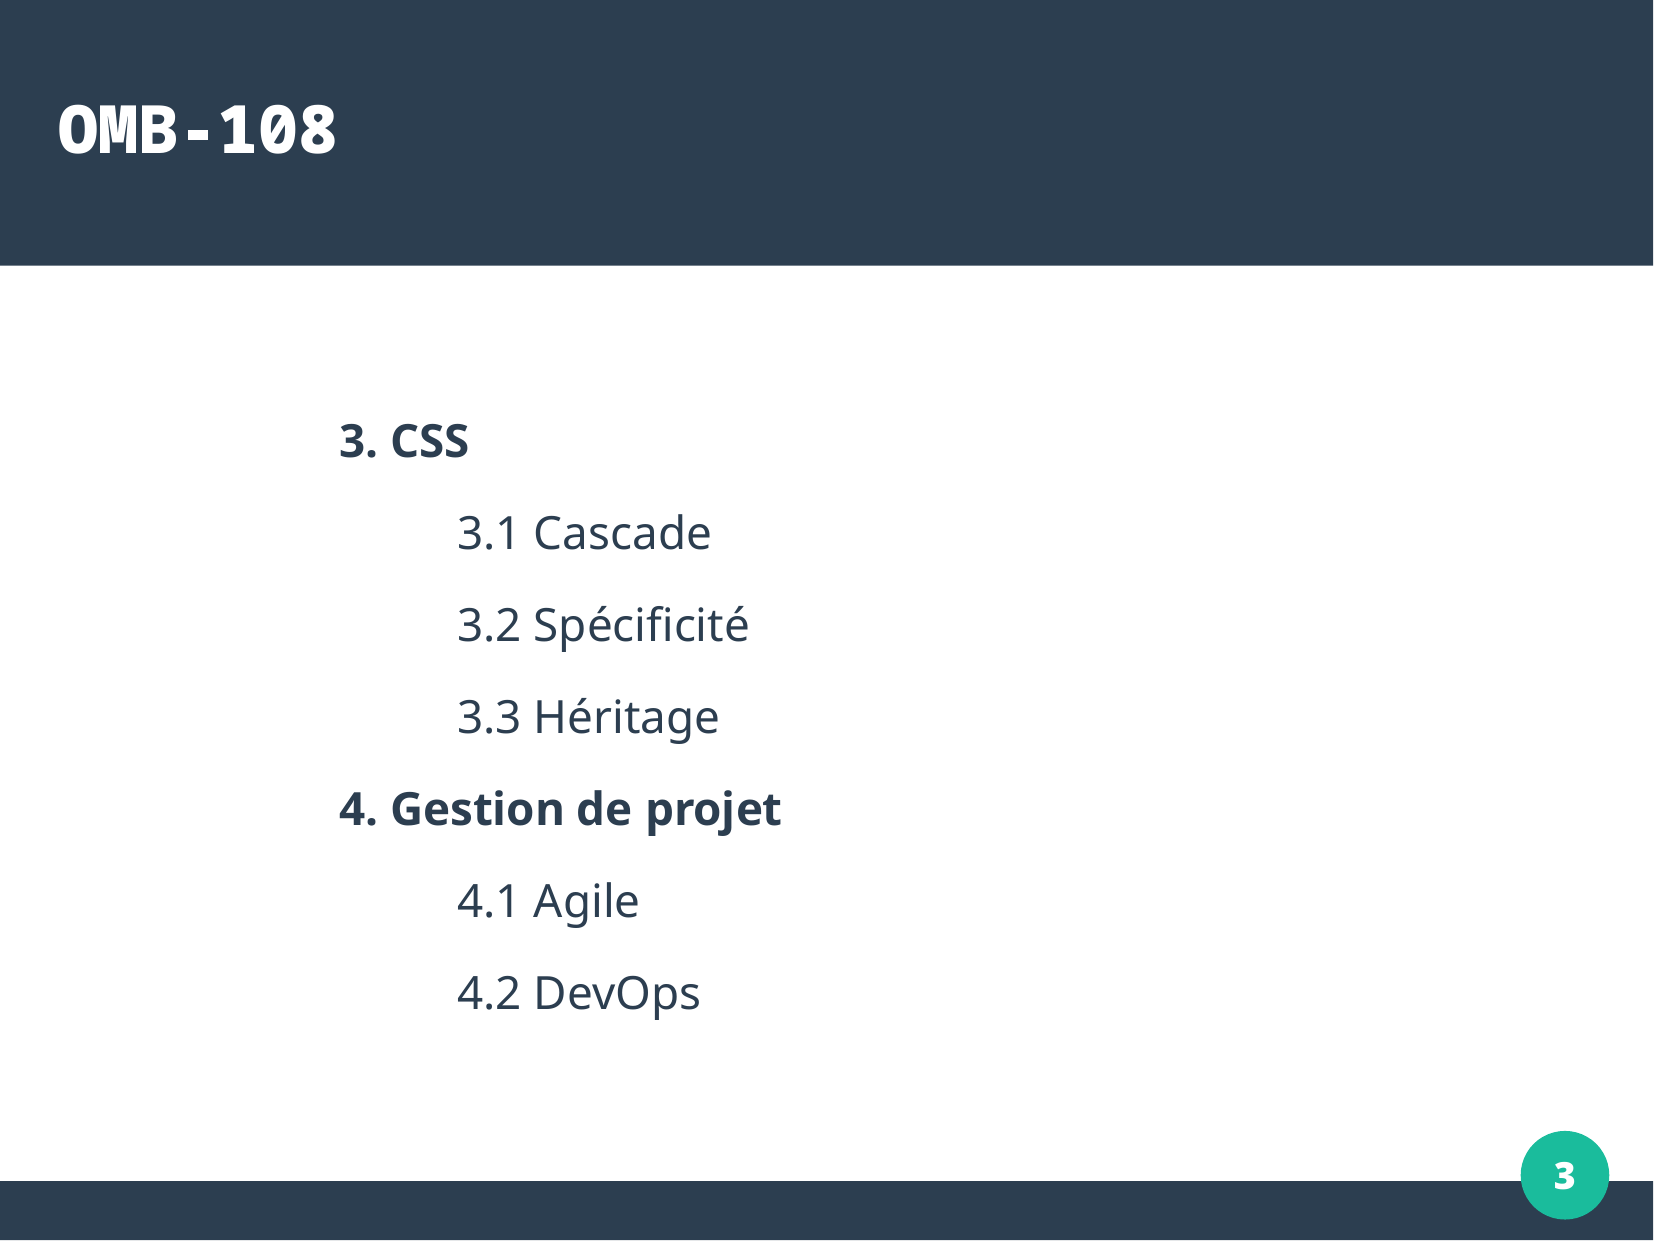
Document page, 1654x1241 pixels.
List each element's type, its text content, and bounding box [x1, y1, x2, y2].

list 3. CSS 3.1 Cascade 3.2 Spécificité 3.3 Héritage 4. Gestion de projet 4.1 Agile 4.2 DevOps [339, 275, 1648, 1156]
title OMB-108 [59, 49, 1595, 207]
